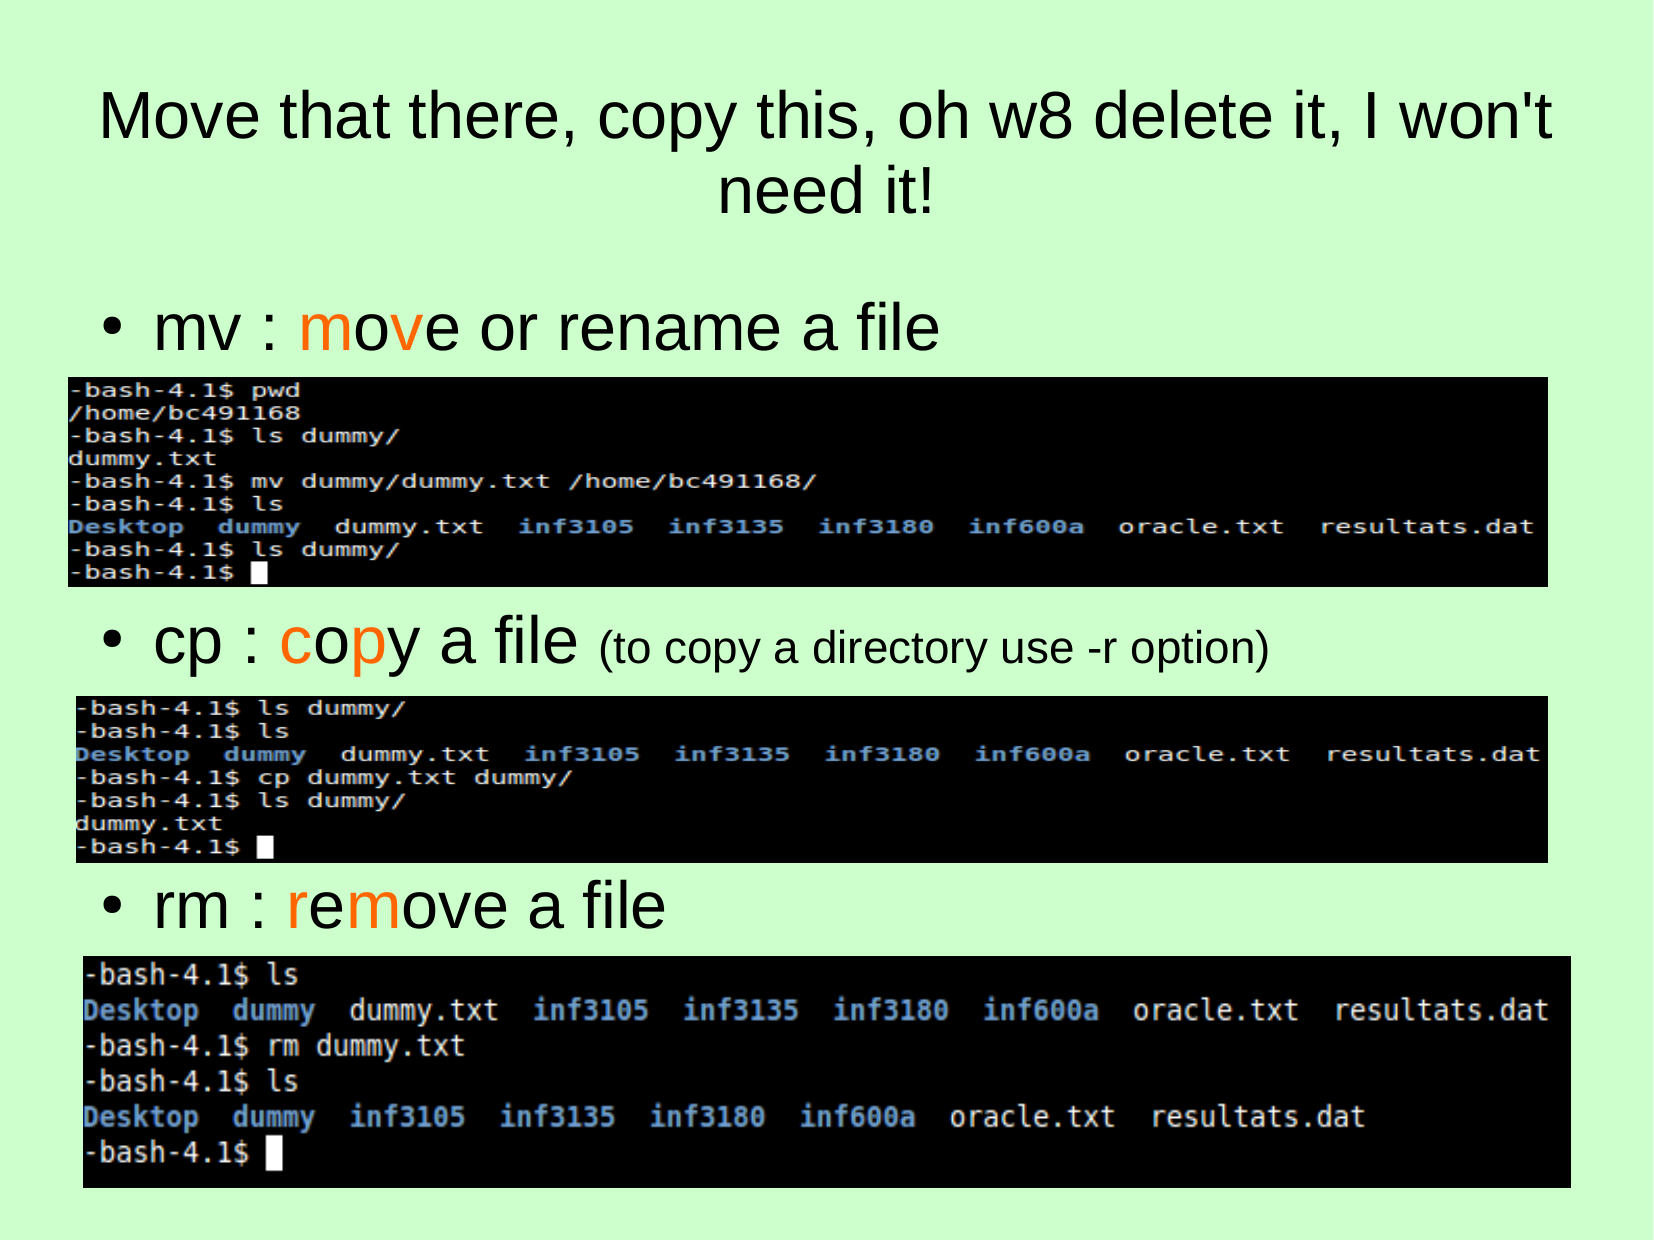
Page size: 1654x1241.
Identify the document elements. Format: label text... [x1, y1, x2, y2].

picture [83, 956, 1571, 1188]
title Move that there, copy this, oh w8 delete it, I won't need it! [82, 49, 1571, 257]
picture [68, 377, 1548, 587]
list mv : move or rename a file cp : copy a file (to copy a directory use -r option) rm : remove a file [82, 290, 1571, 1010]
picture [76, 696, 1548, 863]
